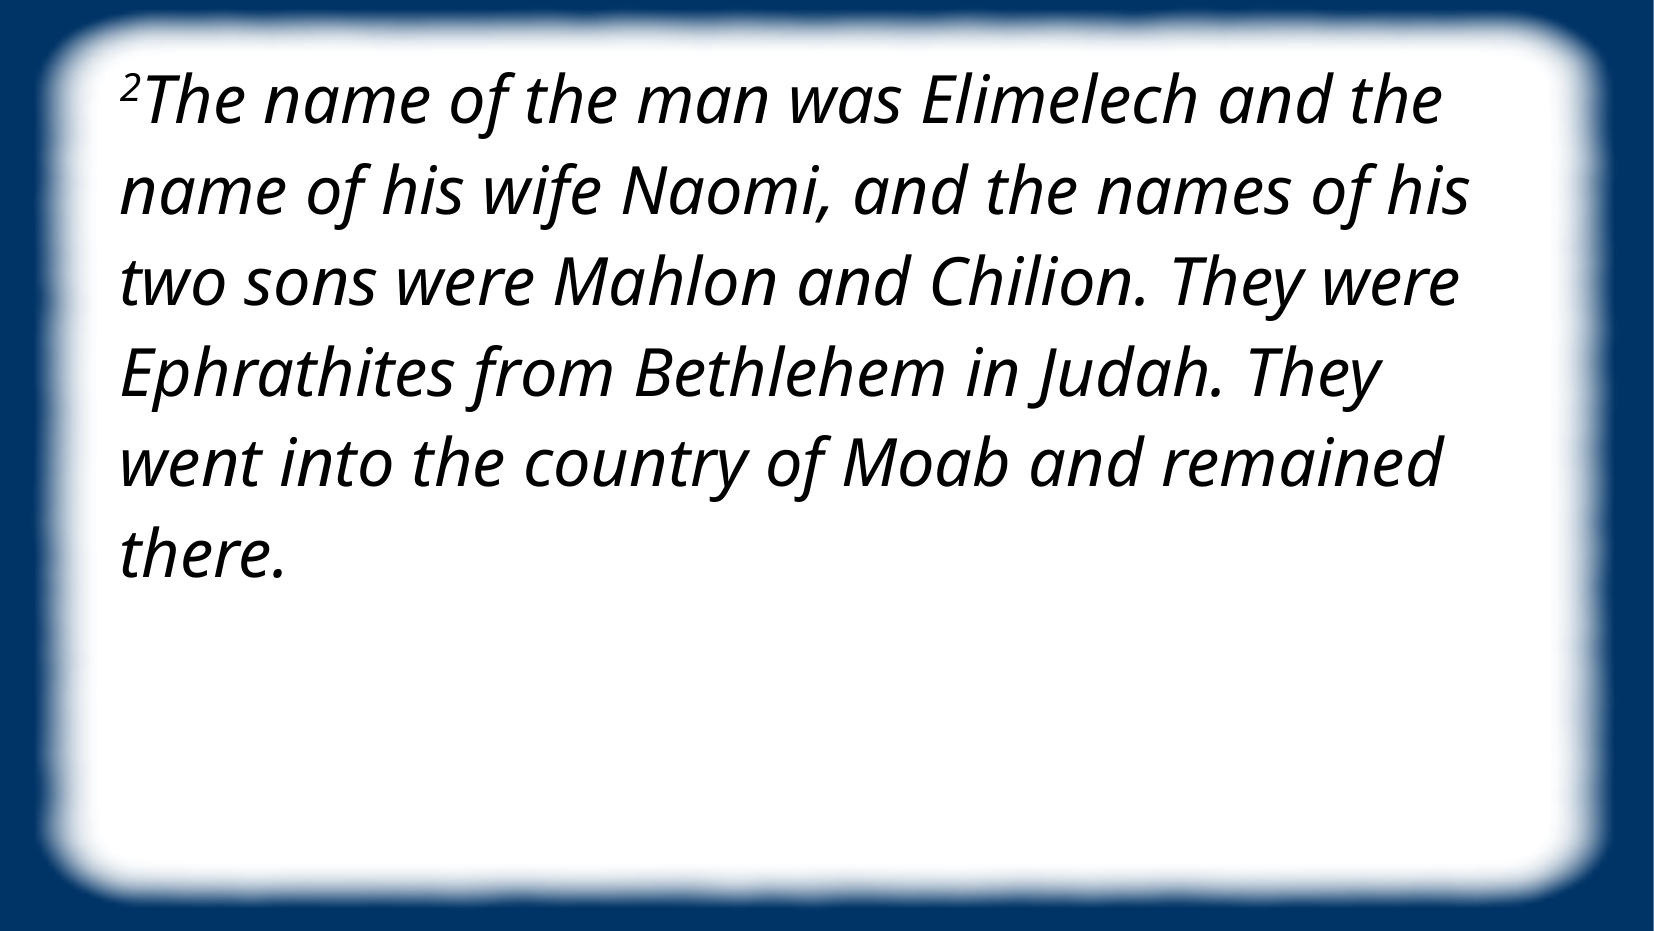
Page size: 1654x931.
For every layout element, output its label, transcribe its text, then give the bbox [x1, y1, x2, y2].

picture [0, 0, 1654, 931]
text_box 2The name of the man was Elimelech and the name of his wife Naomi, and the names of his two sons were Mahlon and Chilion. They were Ephrathites from Bethlehem in Judah. They went into the country of Moab and remained there. [105, 45, 1546, 593]
